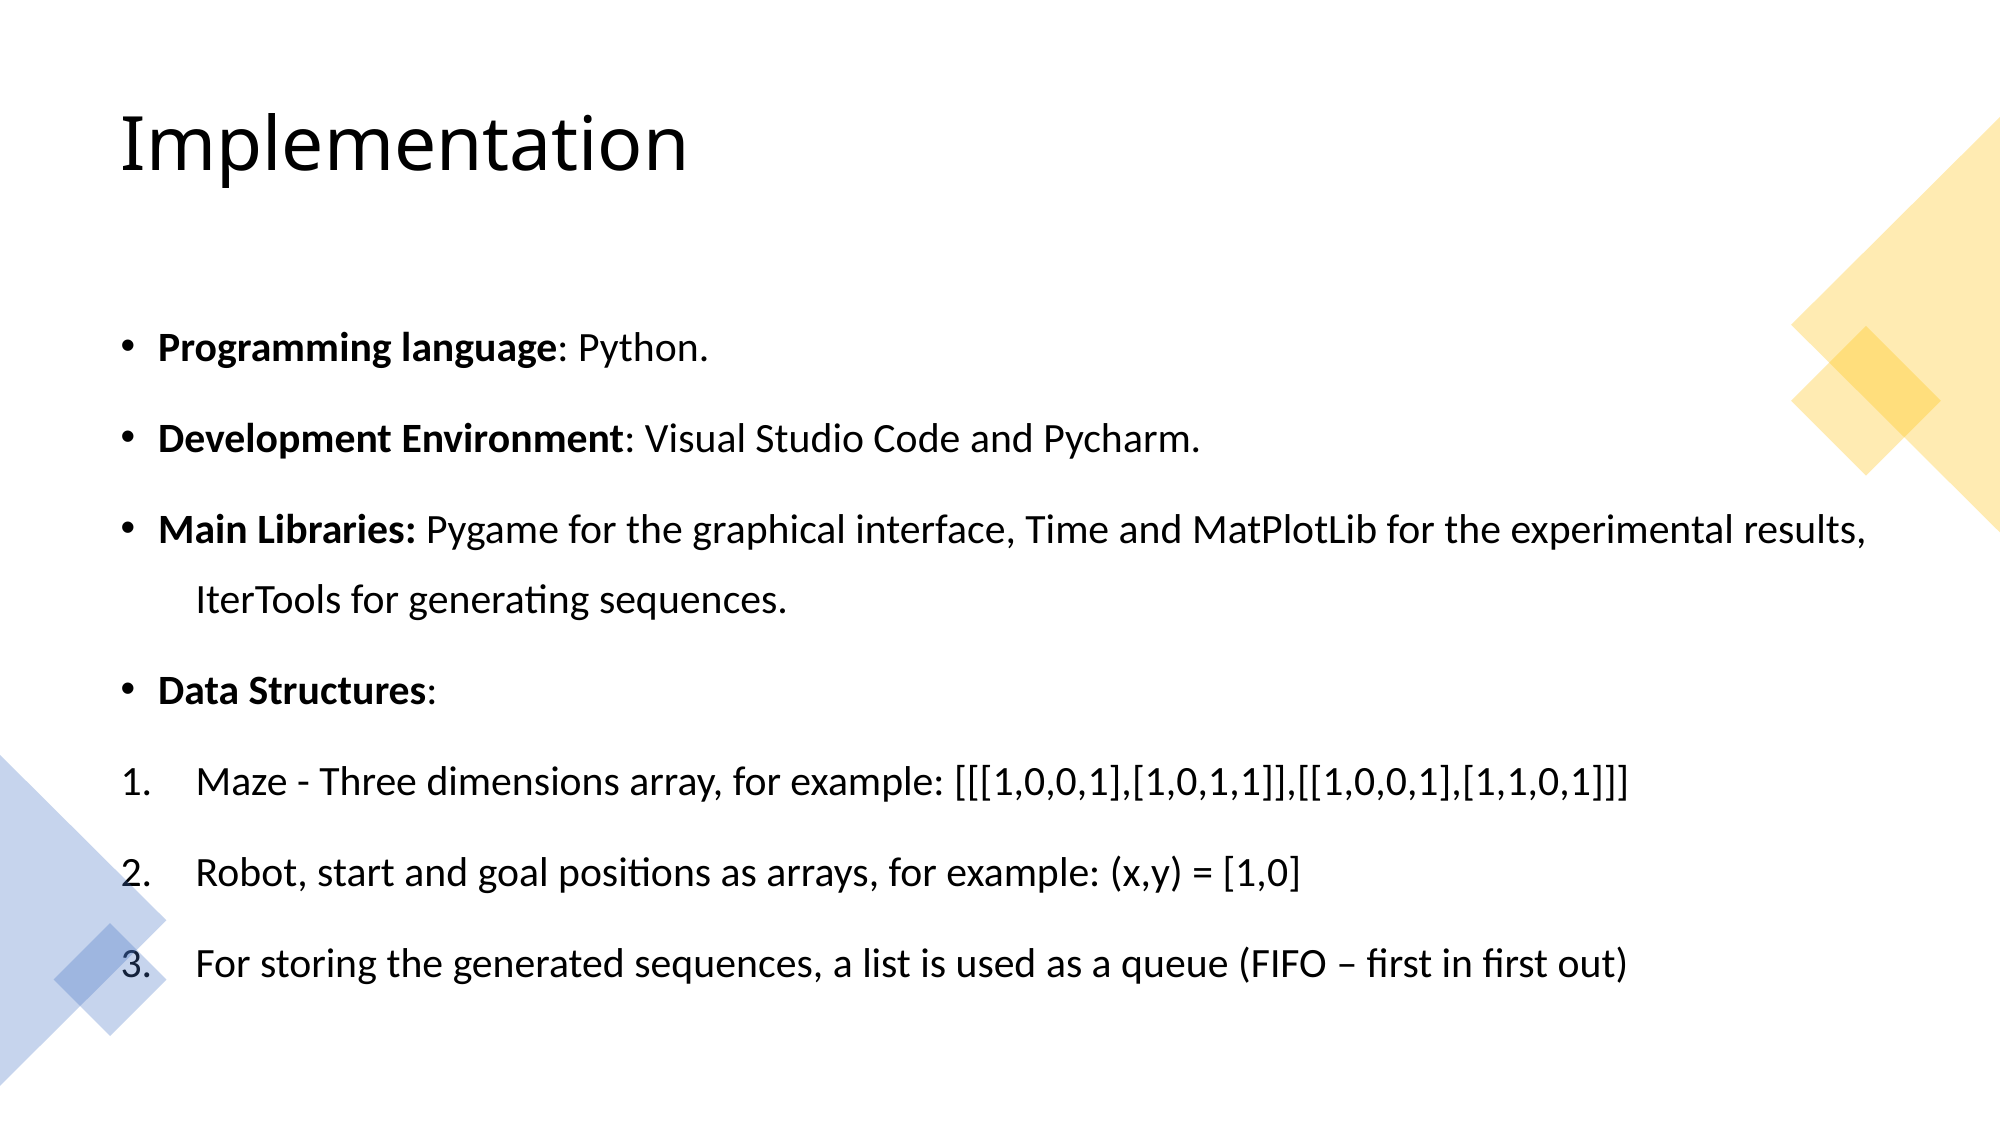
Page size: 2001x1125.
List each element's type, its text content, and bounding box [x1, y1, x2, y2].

text_box [0, 0, 2000, 1125]
list Programming language: Python. Development Environment: Visual Studio Code and Pycharm. Main Libraries: Pygame for the graphical interface, Time and MatPlotLib for the experimental results, IterTools for generating sequences. Data Structures: Maze - Three dimensions array, for example: [[[1,0,0,1],[1,0,1,1]],[[1,0,0,1],[1,1,0,1]]] Robot, start and goal positions as arrays, for example: (x,y) = [1,0] For storing the generated sequences, a list is used as a queue (FIFO – first in first out) [105, 292, 1895, 1014]
title Implementation [105, 52, 1895, 240]
